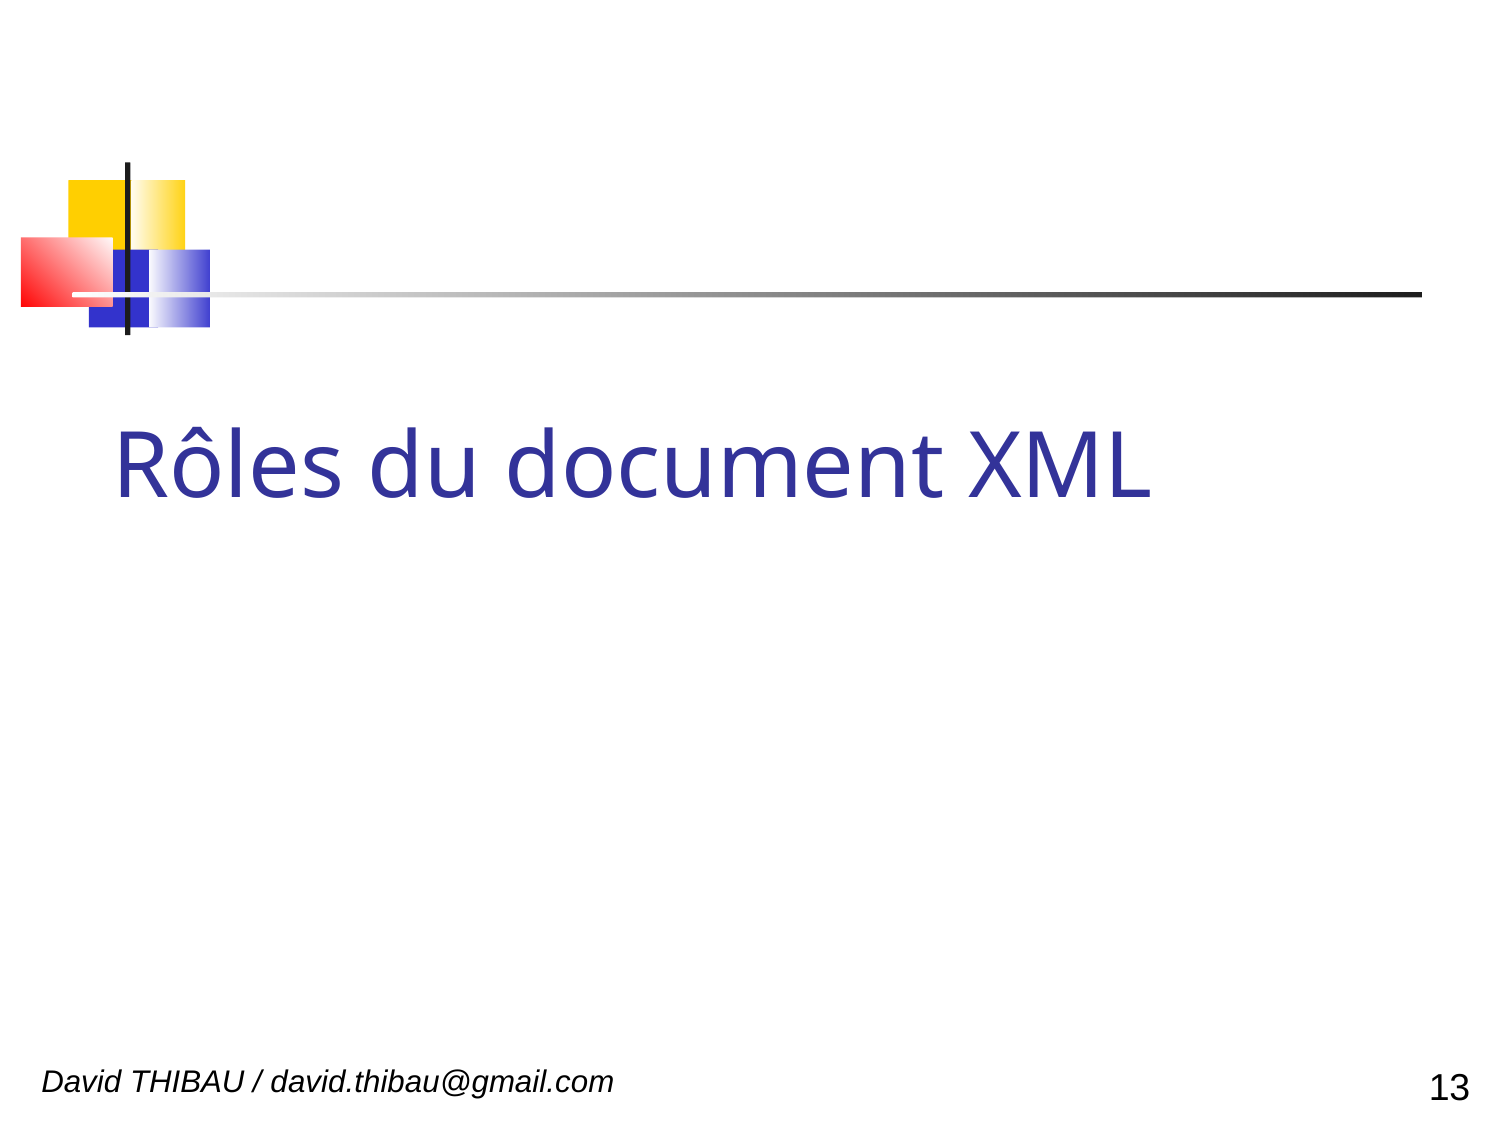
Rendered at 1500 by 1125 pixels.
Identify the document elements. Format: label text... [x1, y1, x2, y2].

title Rôles du document XML [112, 349, 1388, 591]
